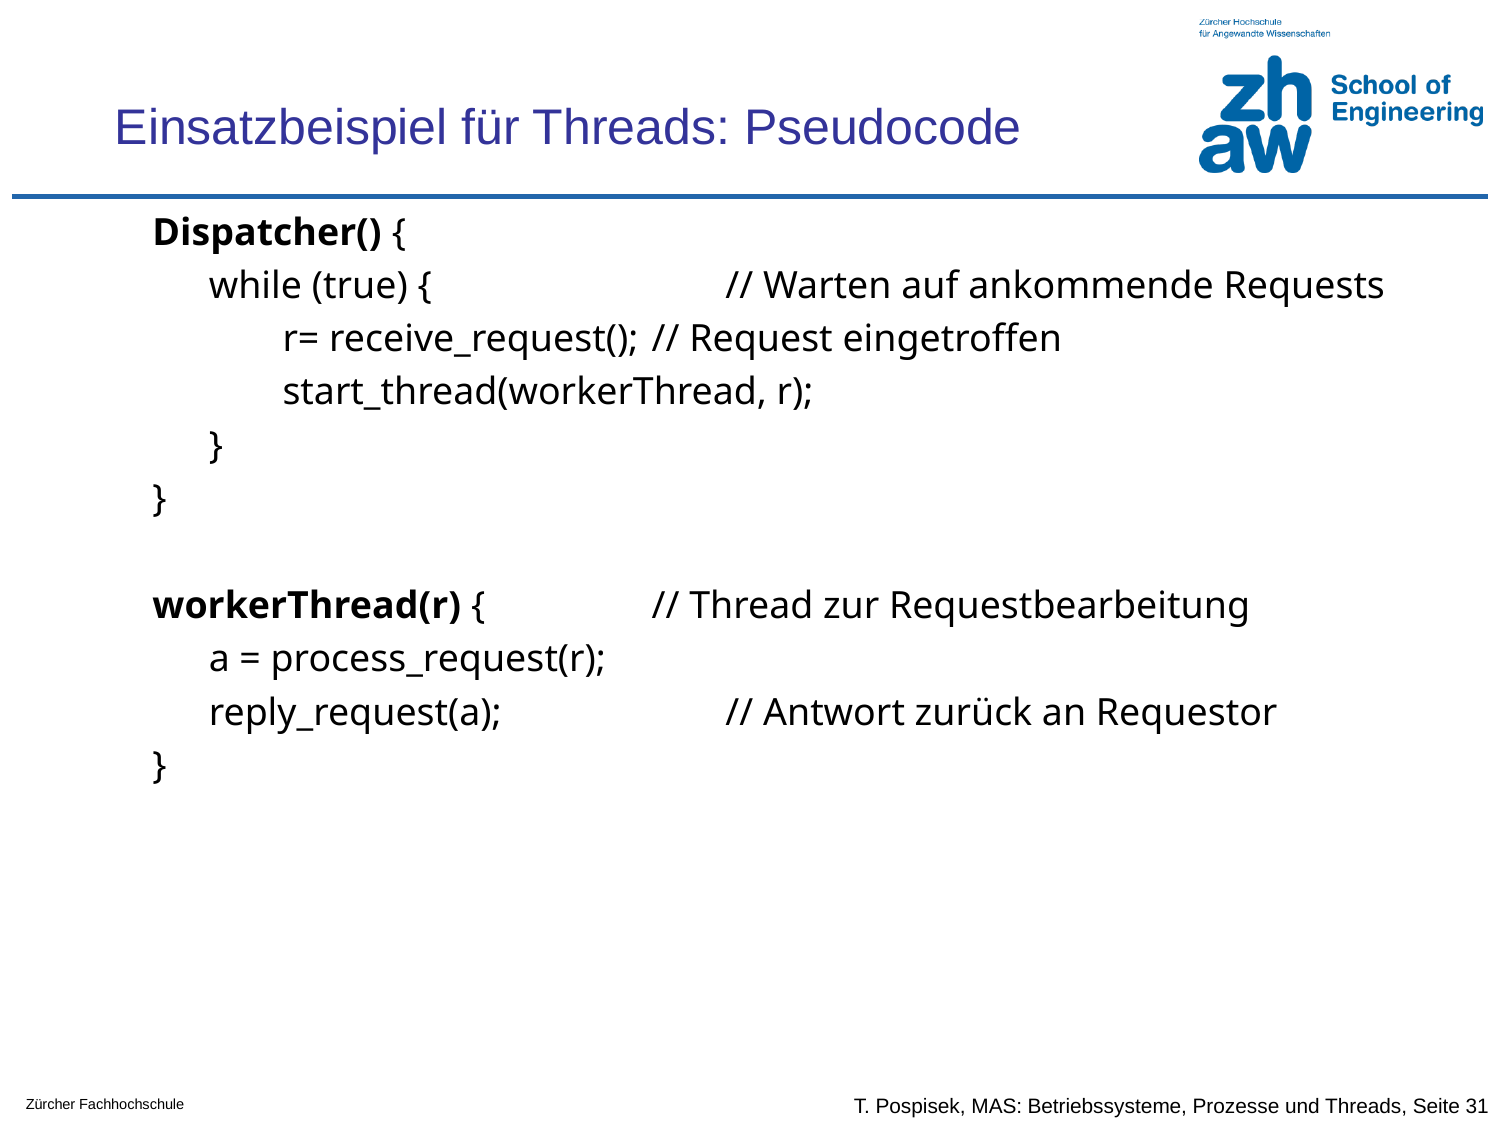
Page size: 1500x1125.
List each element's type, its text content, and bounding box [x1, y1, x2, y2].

title Einsatzbeispiel für Threads: Pseudocode [99, 50, 1379, 163]
list Dispatcher() { while (true) { // Warten auf ankommende Requests r= receive_request(); // Request eingetroffen start_thread(workerThread, r); } } workerThread(r) { // Thread zur Requestbearbeitung a = process_request(r); reply_request(a); // Antwort zurück an Requestor } [137, 200, 1453, 1000]
picture [1199, 19, 1483, 173]
